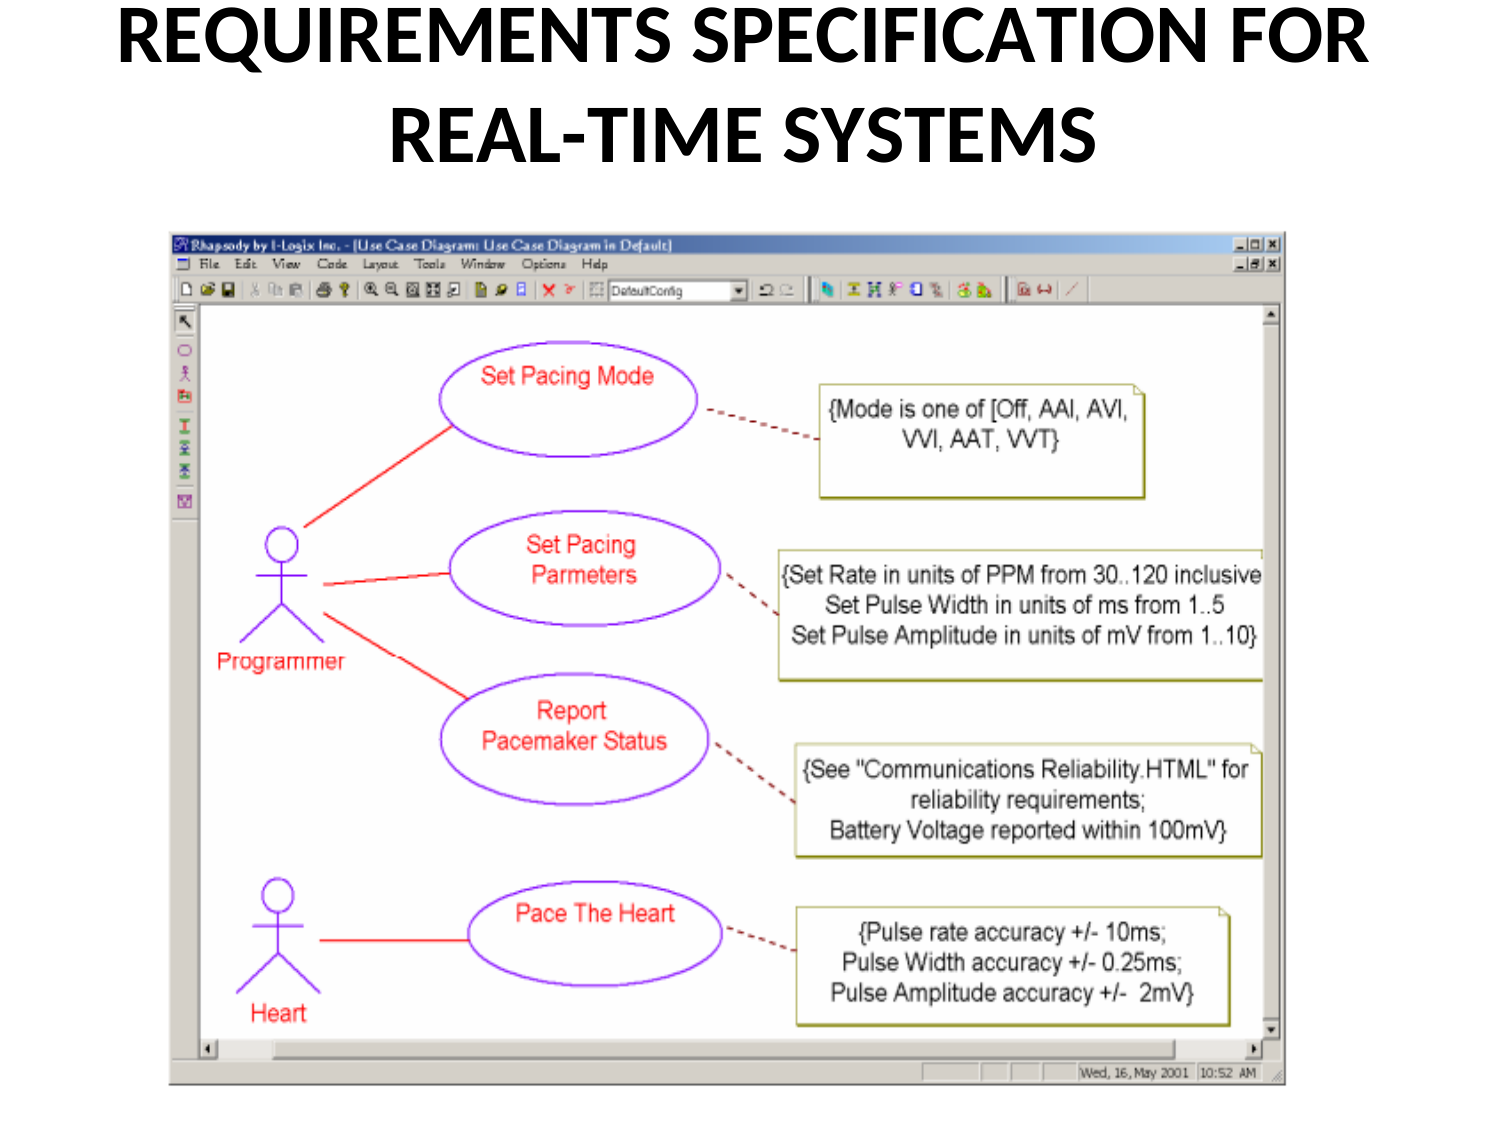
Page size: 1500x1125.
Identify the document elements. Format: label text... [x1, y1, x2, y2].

picture [162, 224, 1288, 1088]
title REQUIREMENTS SPECIFICATION FOR REAL-TIME SYSTEMS [0, 21, 1488, 238]
